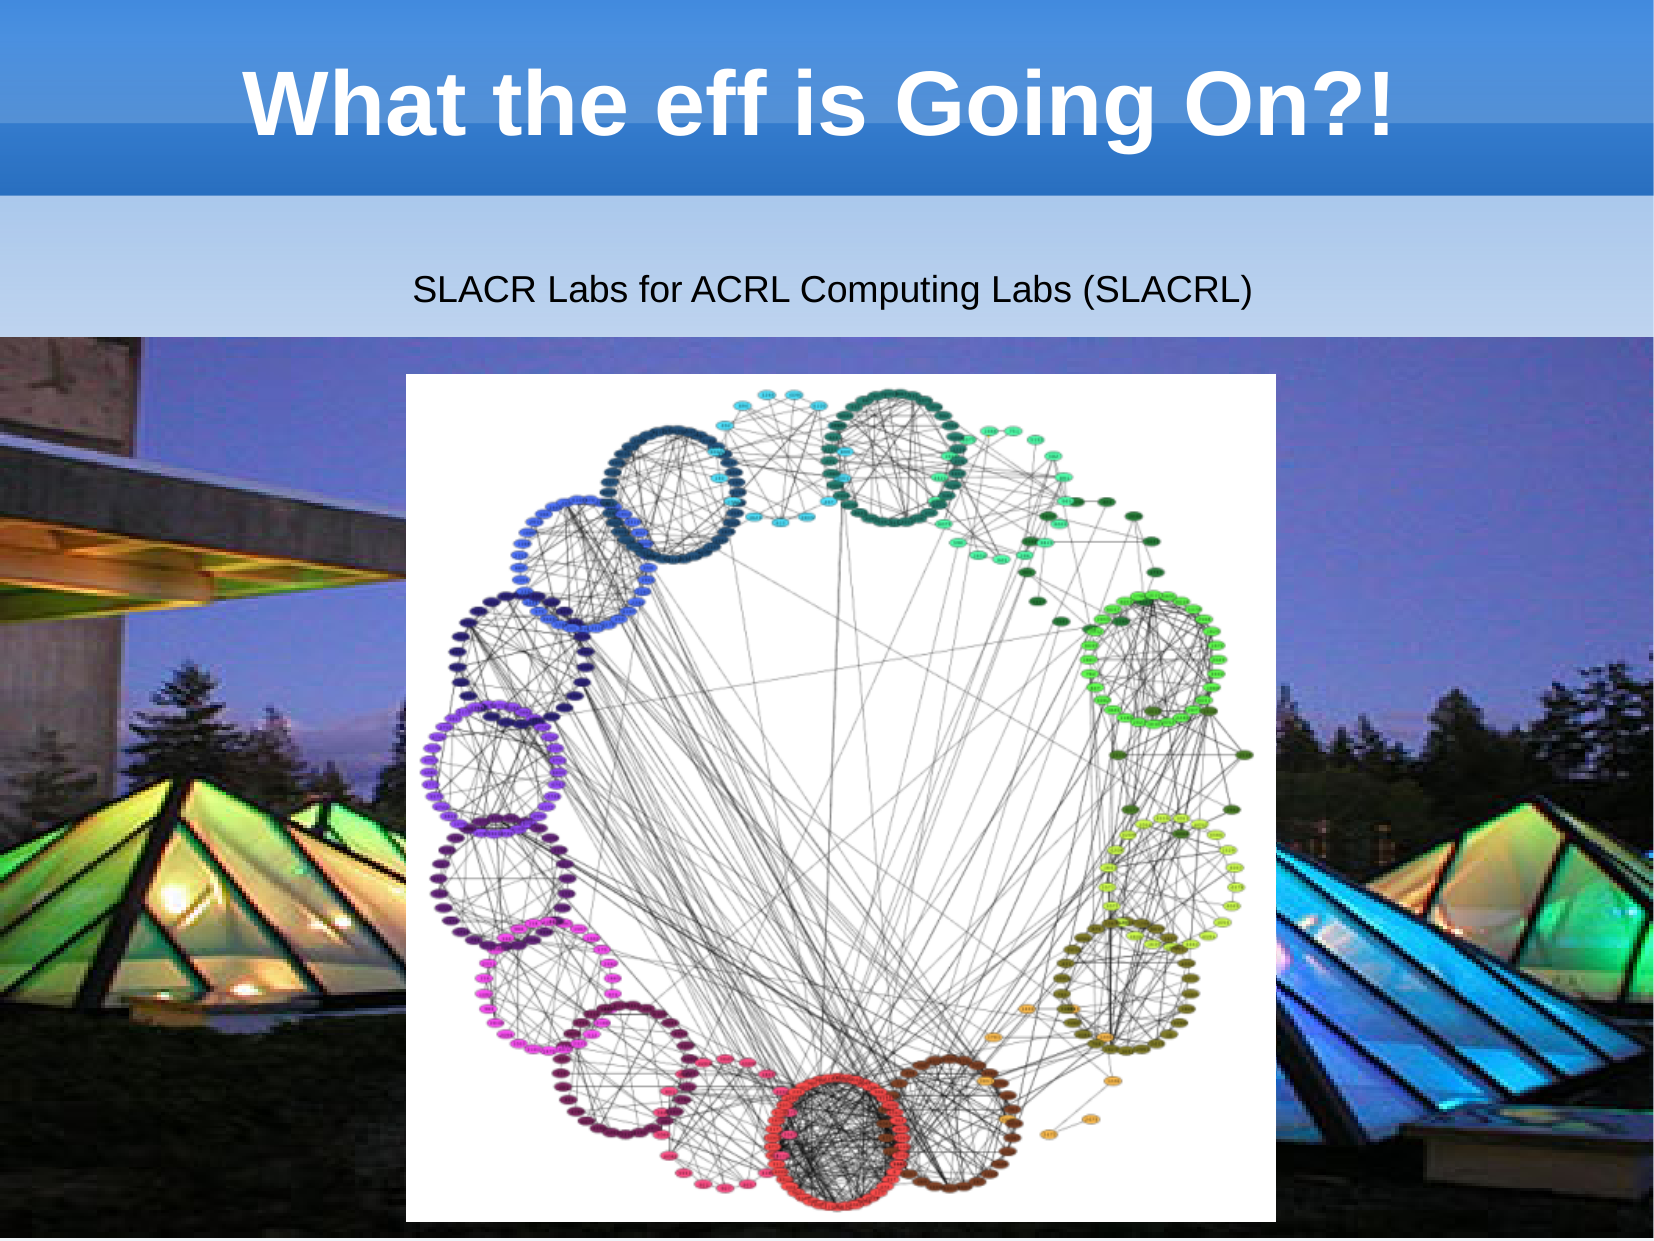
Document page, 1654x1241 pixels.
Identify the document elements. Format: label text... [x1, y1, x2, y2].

text_box SLACR Labs for ACRL Computing Labs (SLACRL) [397, 261, 1272, 337]
picture [0, 0, 1654, 1241]
title What the eff is Going On?! [76, 7, 1565, 200]
